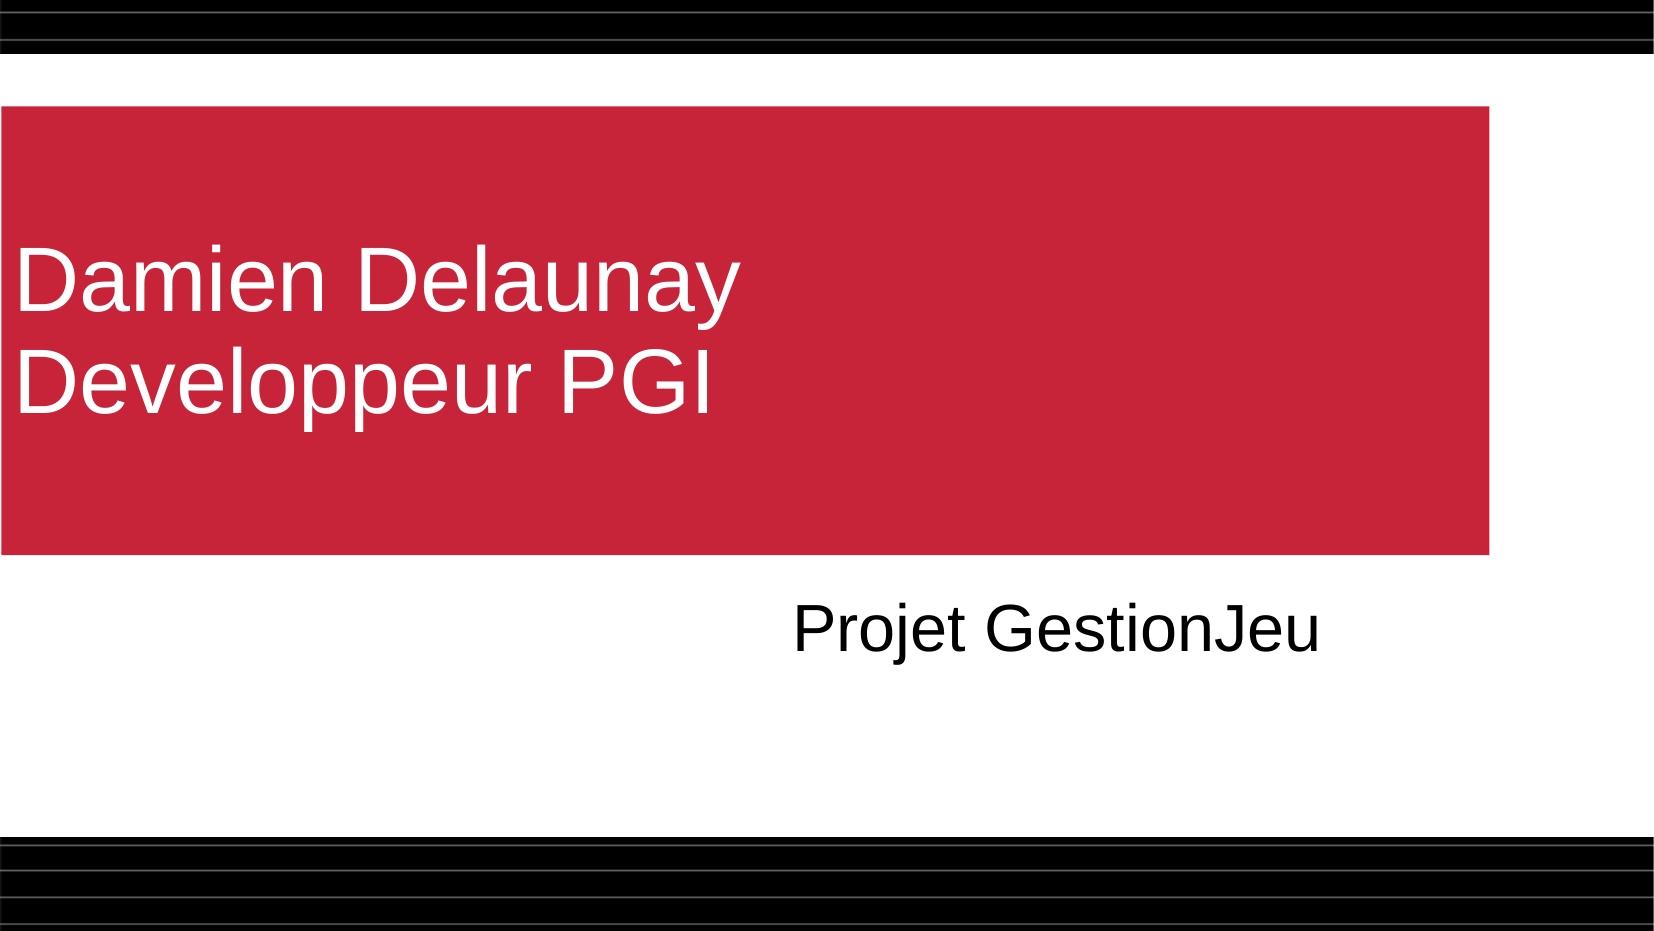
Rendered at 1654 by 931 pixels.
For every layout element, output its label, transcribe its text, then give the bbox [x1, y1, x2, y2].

subtitle Projet GestionJeu [625, 590, 1489, 804]
picture [0, 0, 1654, 54]
title Damien Delaunay Developpeur PGI [1, 106, 1490, 556]
picture [0, 837, 1654, 931]
